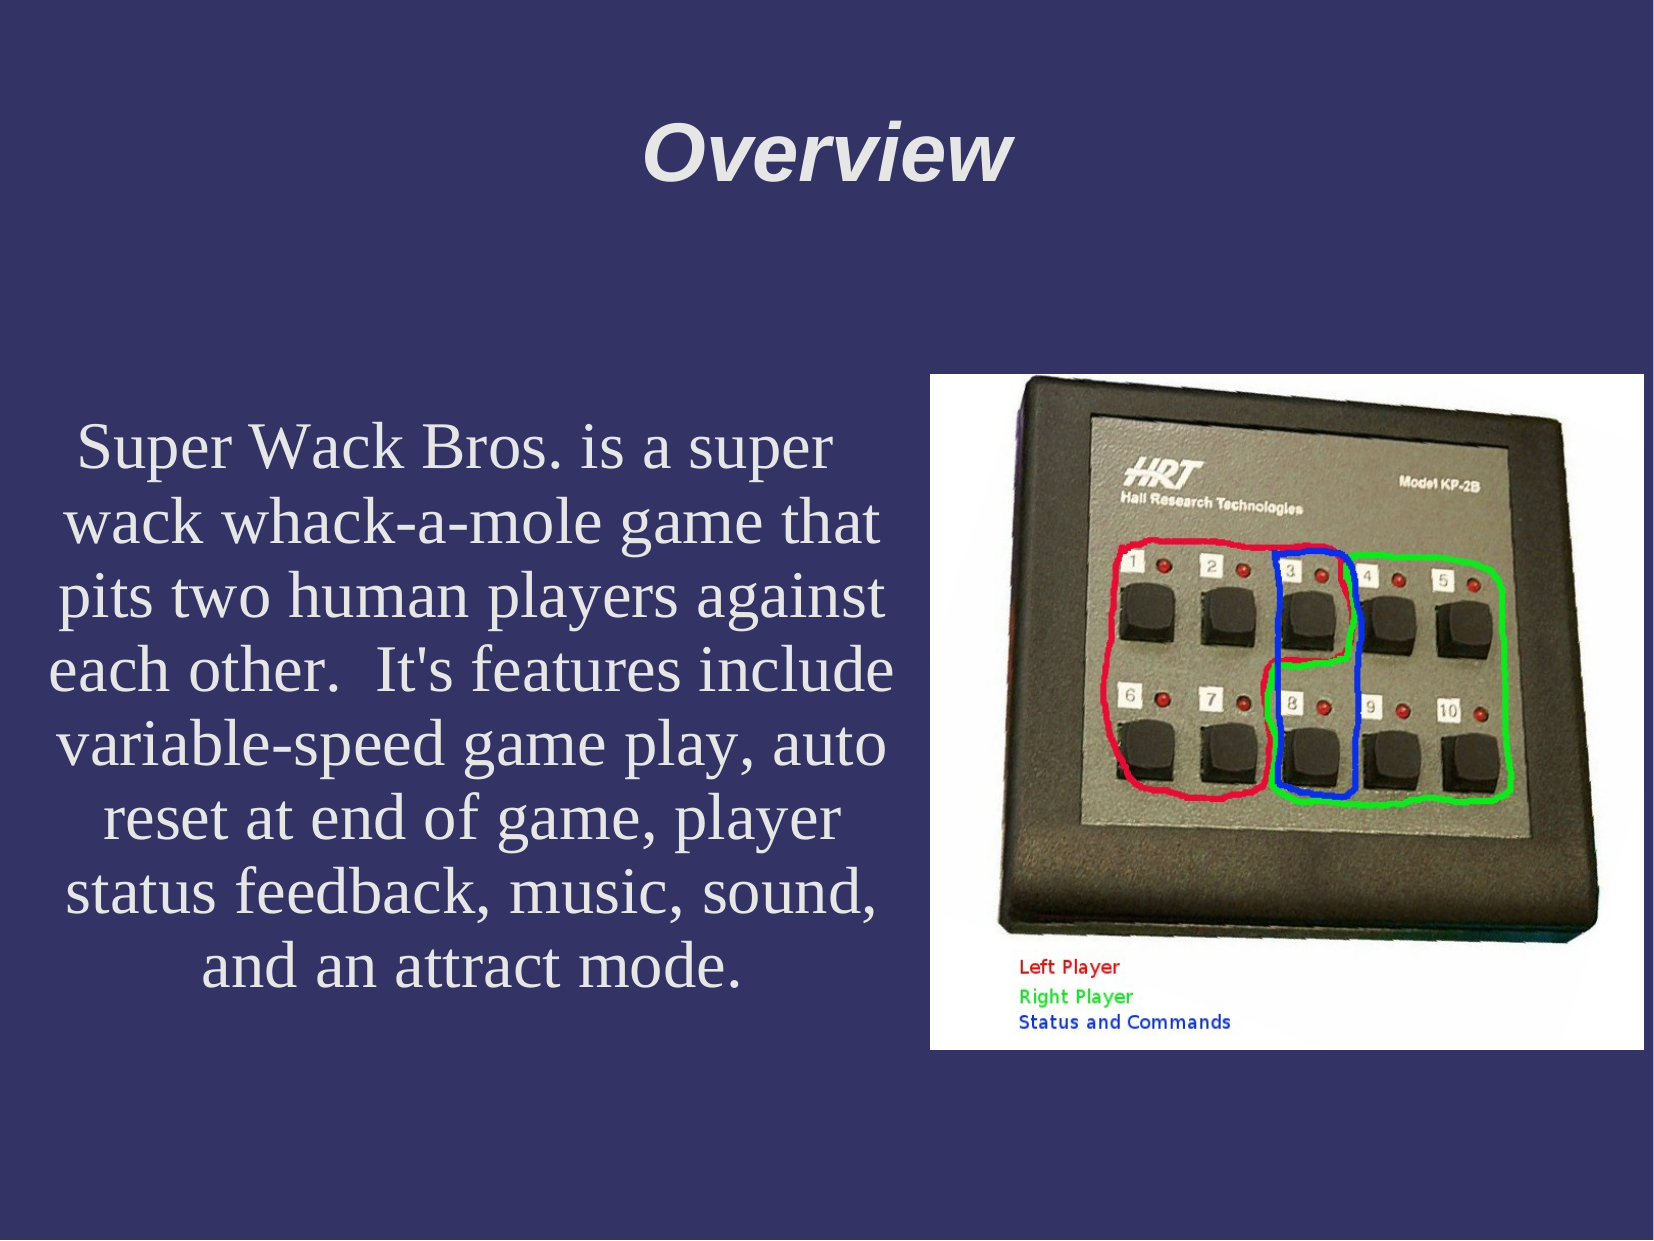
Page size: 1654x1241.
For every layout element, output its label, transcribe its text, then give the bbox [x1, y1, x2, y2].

subtitle Super Wack Bros. is a super wack whack-a-mole game that pits two human players against each other. It's features include variable-speed game play, auto reset at end of game, player status feedback, music, sound, and an attract mode. [0, 315, 911, 1097]
picture [930, 374, 1644, 1051]
title Overview [82, 49, 1571, 257]
